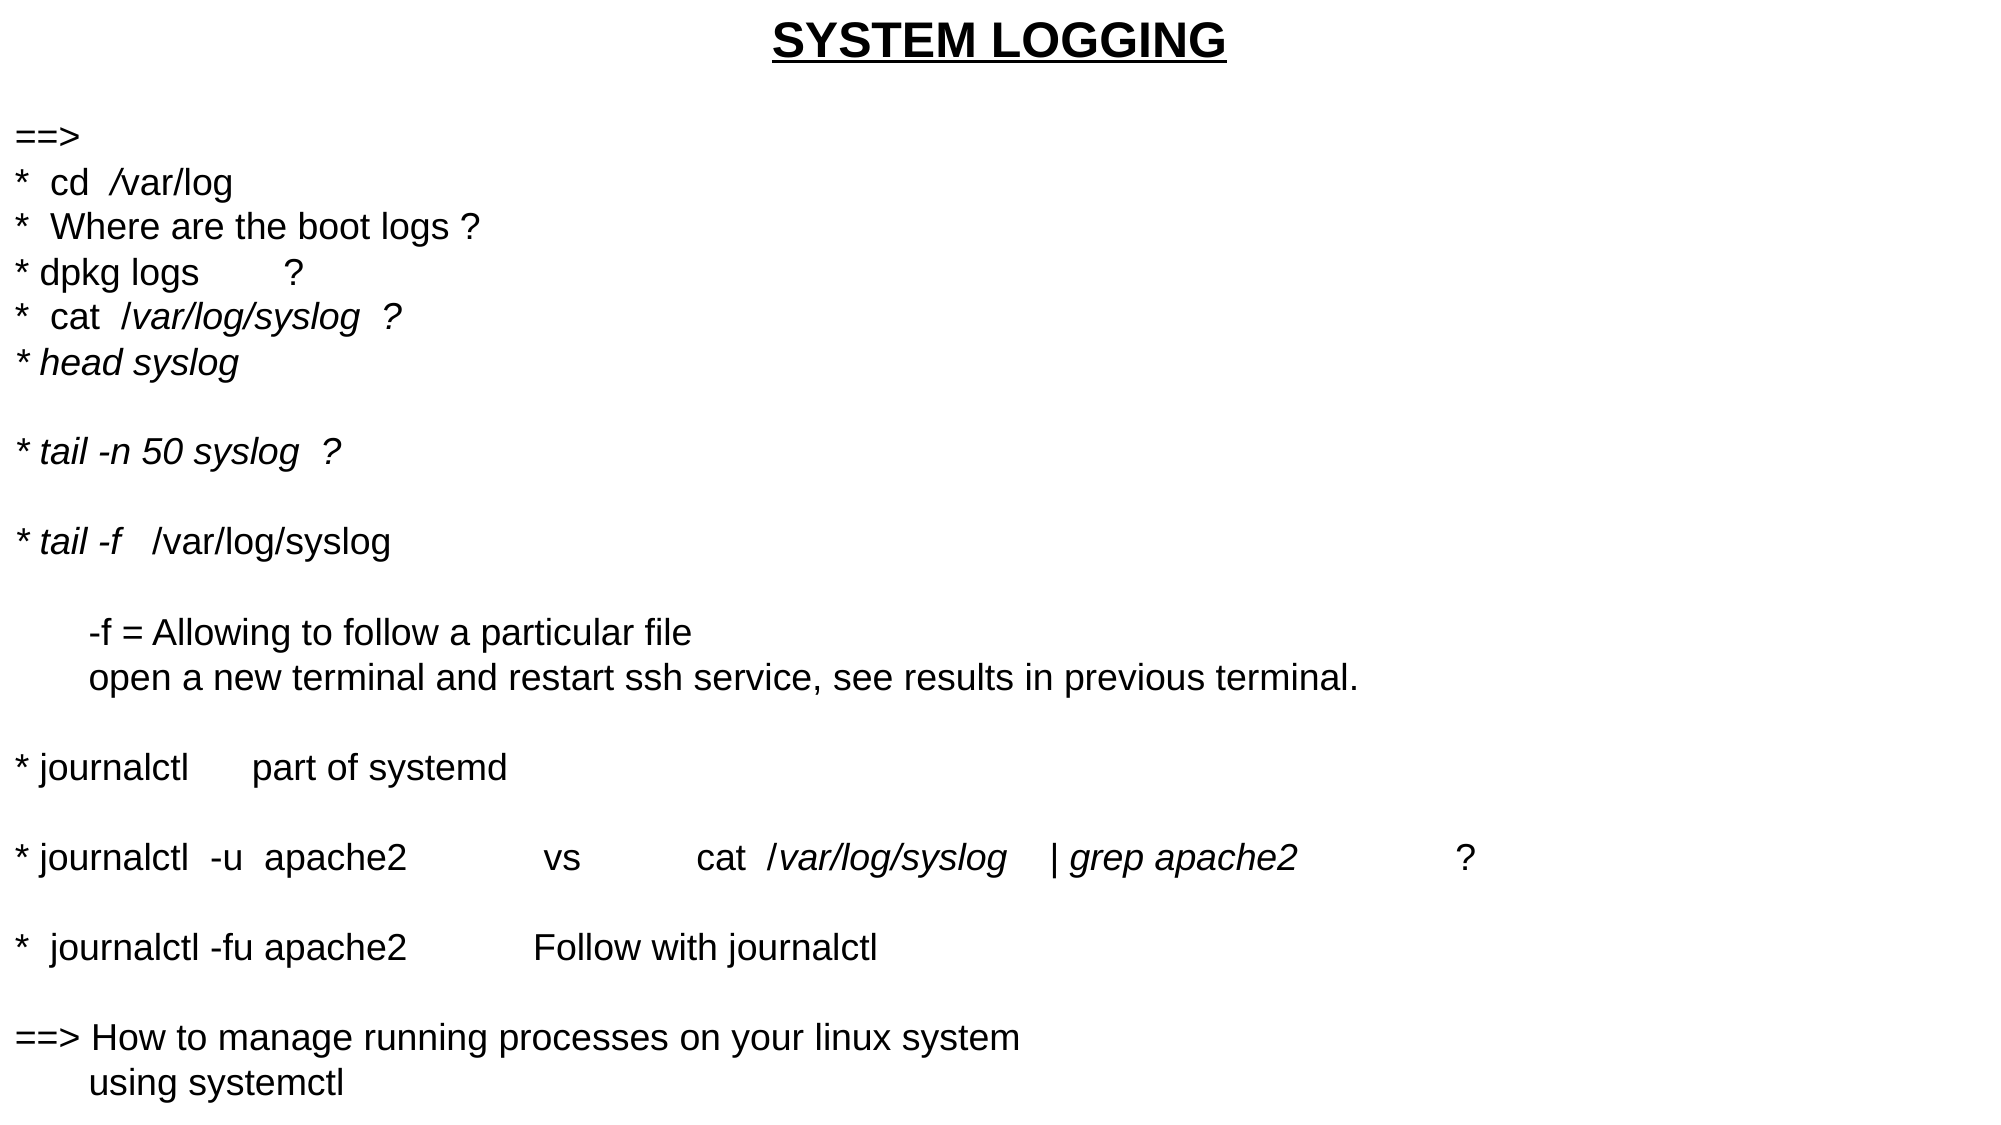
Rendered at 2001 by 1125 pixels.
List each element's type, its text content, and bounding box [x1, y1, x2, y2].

text_box SYSTEM LOGGING ==> * cd /var/log * Where are the boot logs ? * dpkg logs ? * cat /var/log/syslog ? * head syslog * tail -n 50 syslog ? * tail -f /var/log/syslog -f = Allowing to follow a particular file open a new terminal and restart ssh service, see results in previous terminal. * journalctl part of systemd * journalctl -u apache2 vs cat /var/log/syslog | grep apache2 ? * journalctl -fu apache2 Follow with journalctl ==> How to manage running processes on your linux system using systemctl [0, 0, 2000, 1125]
